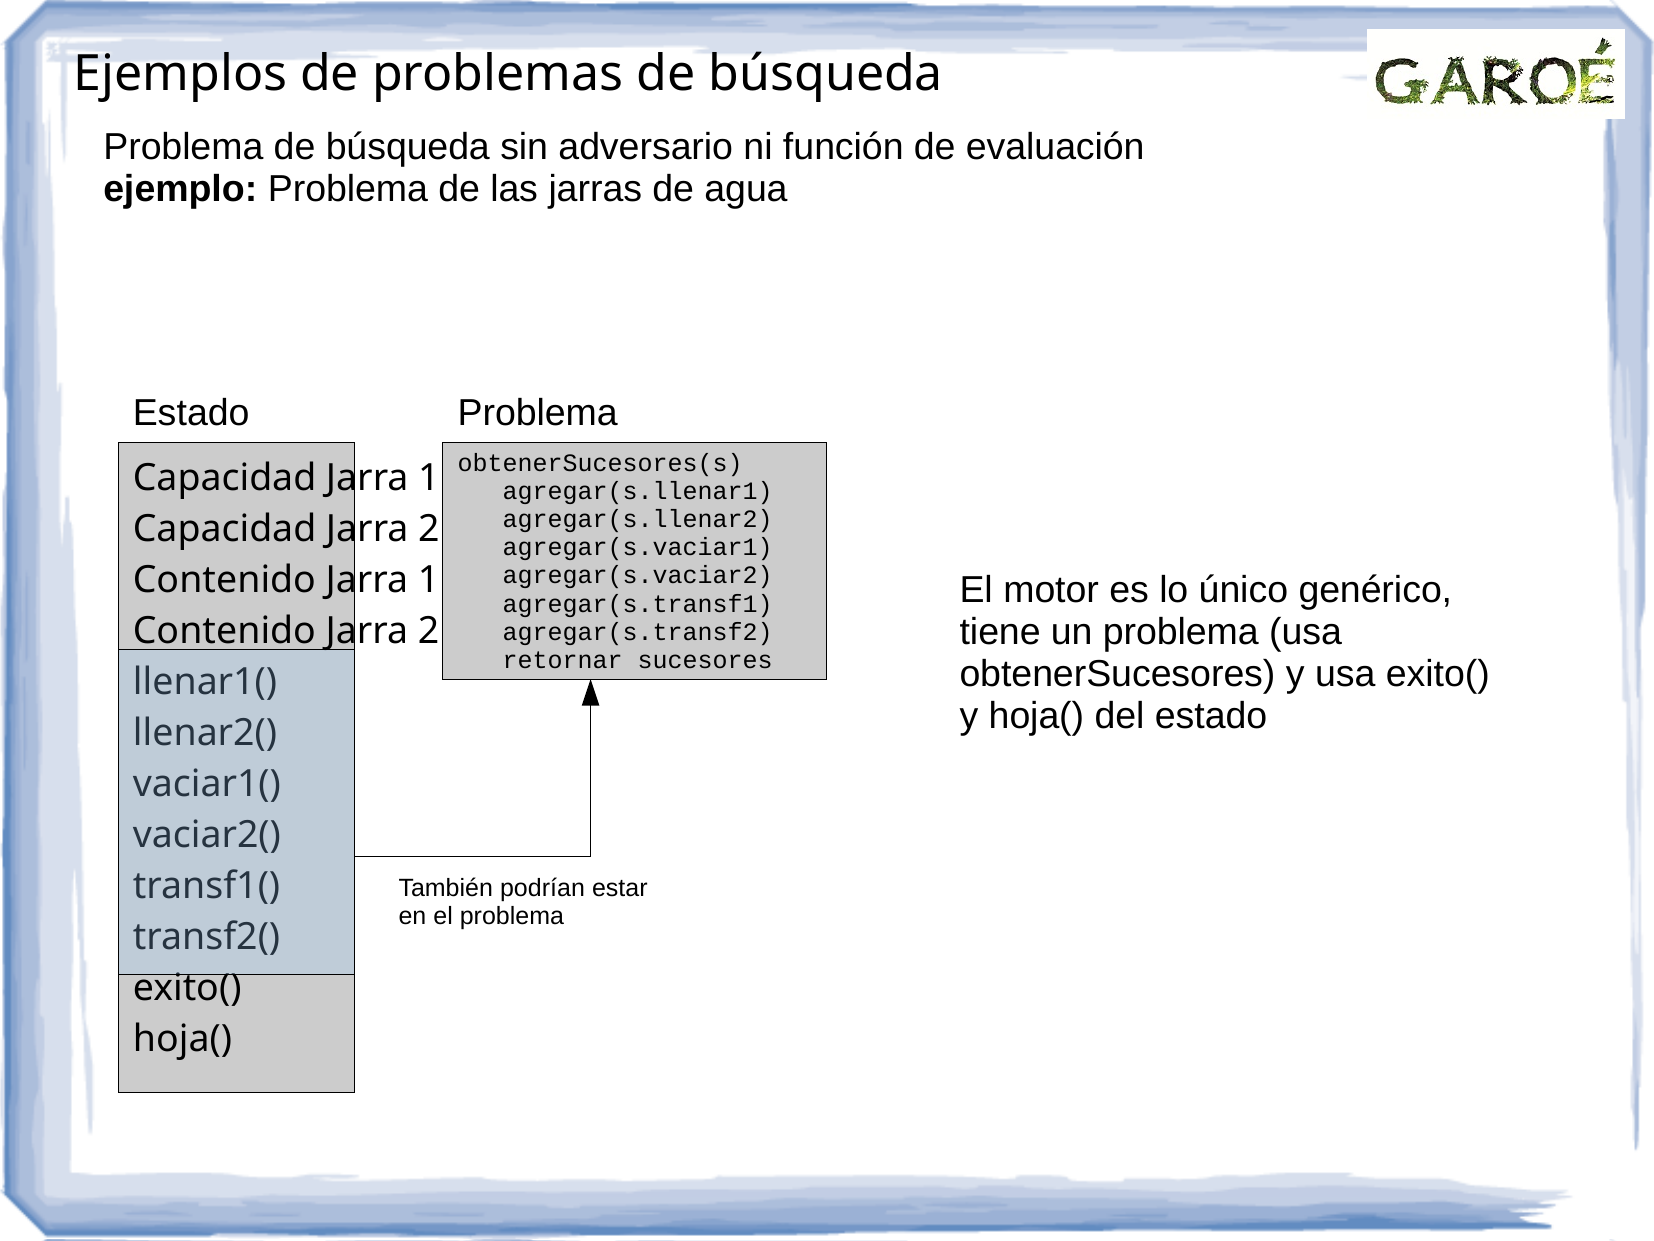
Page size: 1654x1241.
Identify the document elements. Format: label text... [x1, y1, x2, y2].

text_box También podrían estar en el problema [383, 866, 680, 938]
picture [0, 0, 1654, 1241]
text_box Capacidad Jarra 1 Capacidad Jarra 2 Contenido Jarra 1 Contenido Jarra 2 llenar1() llenar2() vaciar1() vaciar2() transf1() transf2() exito() hoja() [118, 442, 355, 649]
text_box [118, 649, 355, 975]
text_box Estado [118, 383, 442, 441]
text_box Ejemplos de problemas de búsqueda [59, 29, 1367, 115]
text_box Capacidad Jarra 1 Capacidad Jarra 2 Contenido Jarra 1 Contenido Jarra 2 llenar1() llenar2() vaciar1() vaciar2() transf1() transf2() exito() hoja() [118, 975, 355, 1093]
text_box obtenerSucesores(s) agregar(s.llenar1) agregar(s.llenar2) agregar(s.vaciar1) agregar(s.vaciar2) agregar(s.transf1) agregar(s.transf2) retornar sucesores [442, 442, 827, 680]
text_box El motor es lo único genérico, tiene un problema (usa obtenerSucesores) y usa exito() y hoja() del estado [944, 561, 1506, 745]
text_box Problema de búsqueda sin adversario ni función de evaluación ejemplo: Problema de las jarras de agua [88, 118, 1625, 219]
text_box Problema [442, 383, 798, 441]
